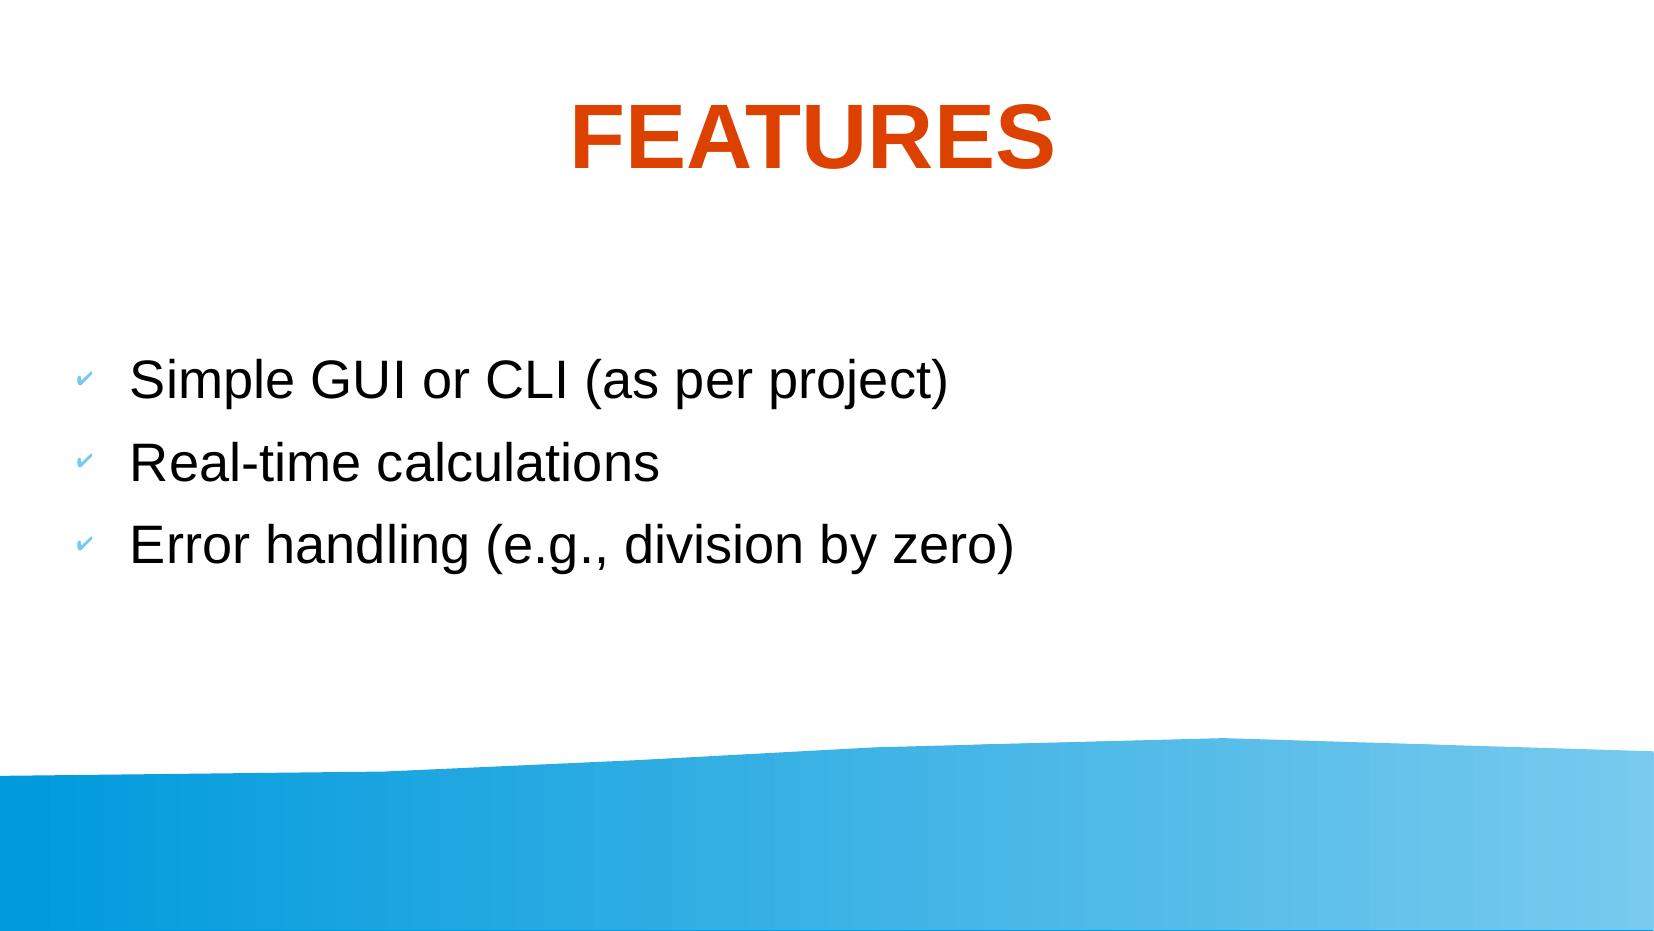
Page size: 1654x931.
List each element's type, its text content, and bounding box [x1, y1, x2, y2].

list Simple GUI or CLI (as per project) Real-time calculations Error handling (e.g., division by zero) [59, 349, 1595, 713]
title FEATURES [187, 47, 1439, 226]
